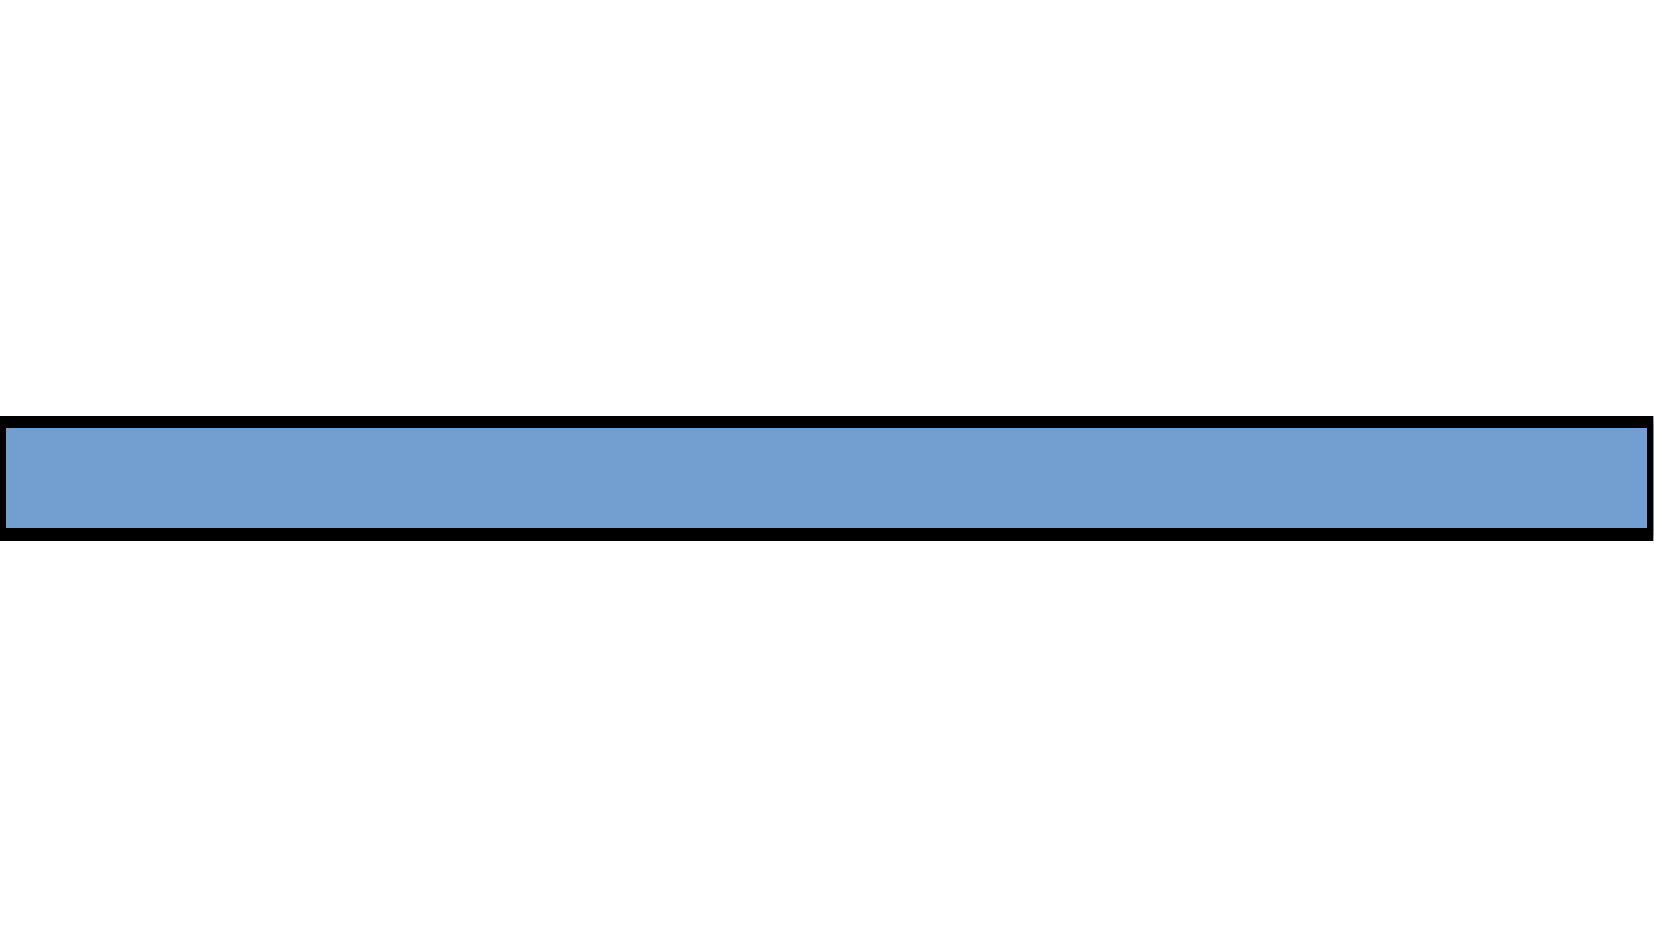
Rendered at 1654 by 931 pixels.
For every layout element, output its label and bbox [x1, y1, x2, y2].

text_box [0, 421, 1654, 535]
